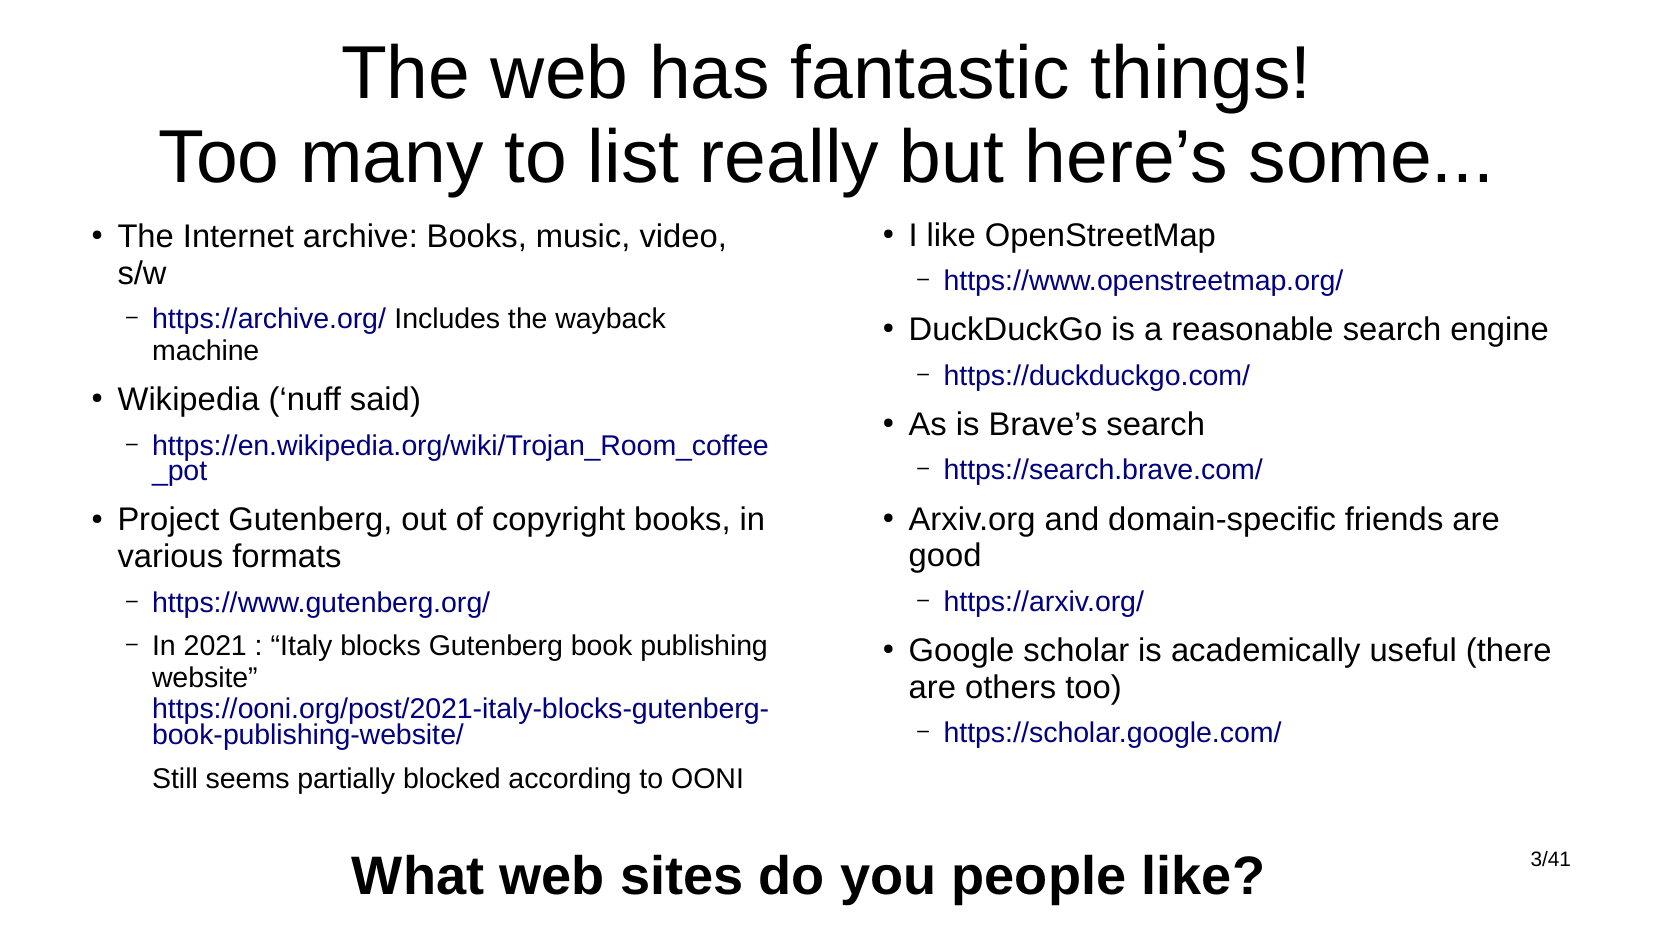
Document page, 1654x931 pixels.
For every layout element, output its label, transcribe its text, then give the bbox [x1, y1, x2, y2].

list I like OpenStreetMap https://www.openstreetmap.org/ DuckDuckGo is a reasonable search engine https://duckduckgo.com/ As is Brave’s search https://search.brave.com/ Arxiv.org and domain-specific friends are good https://arxiv.org/ Google scholar is academically useful (there are others too) https://scholar.google.com/ [874, 216, 1571, 756]
title The web has fantastic things! Too many to list really but here’s some... [82, 30, 1571, 199]
text_box What web sites do you people like? [271, 838, 1347, 914]
list The Internet archive: Books, music, video, s/w https://archive.org/ Includes the wayback machine Wikipedia (‘nuff said) https://en.wikipedia.org/wiki/Trojan_Room_coffee_pot Project Gutenberg, out of copyright books, in various formats https://www.gutenberg.org/ In 2021 : “Italy blocks Gutenberg book publishing website” https://ooni.org/post/2021-italy-blocks-gutenberg-book-publishing-website/ Still seems partially blocked according to OONI [82, 217, 780, 758]
